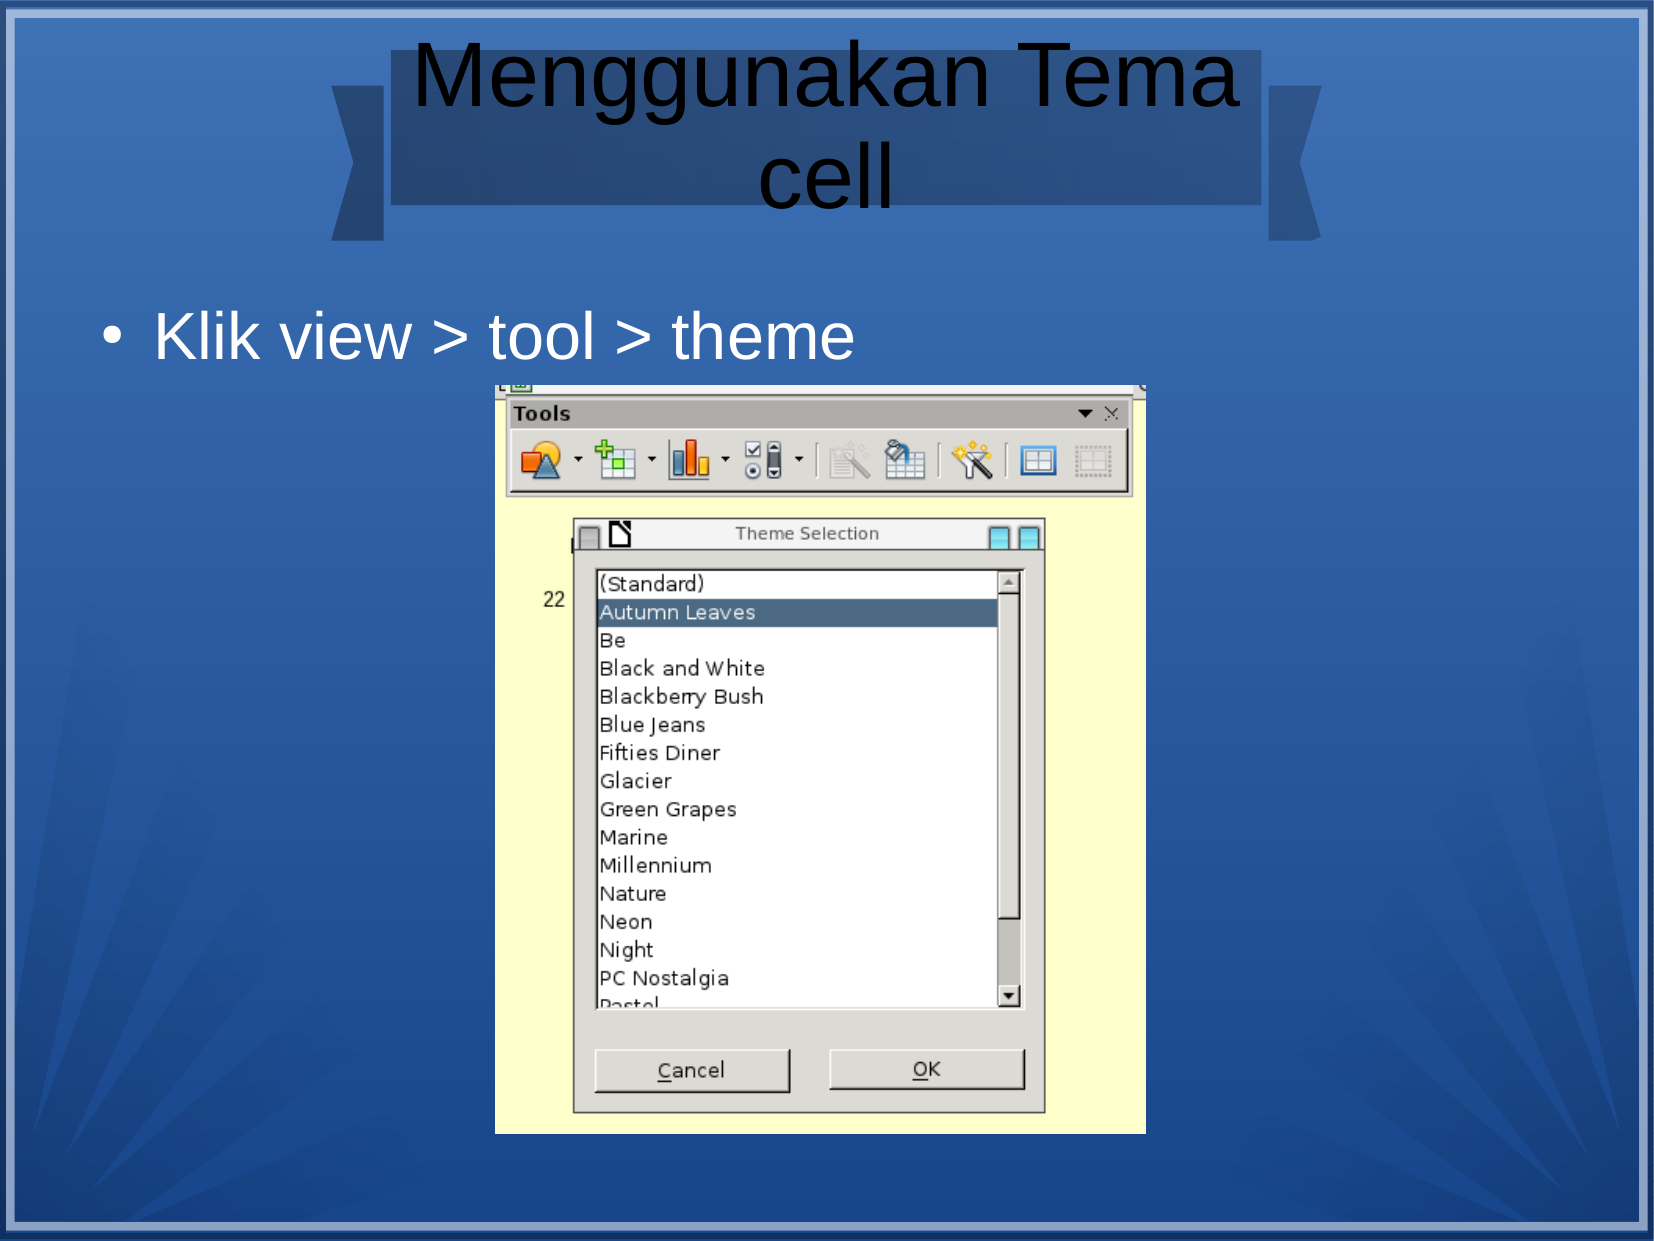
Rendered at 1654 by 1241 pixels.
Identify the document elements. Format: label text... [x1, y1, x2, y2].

picture [495, 385, 1146, 1134]
title Menggunakan Tema cell [389, 23, 1264, 229]
list Klik view > tool > theme [82, 299, 1571, 1241]
